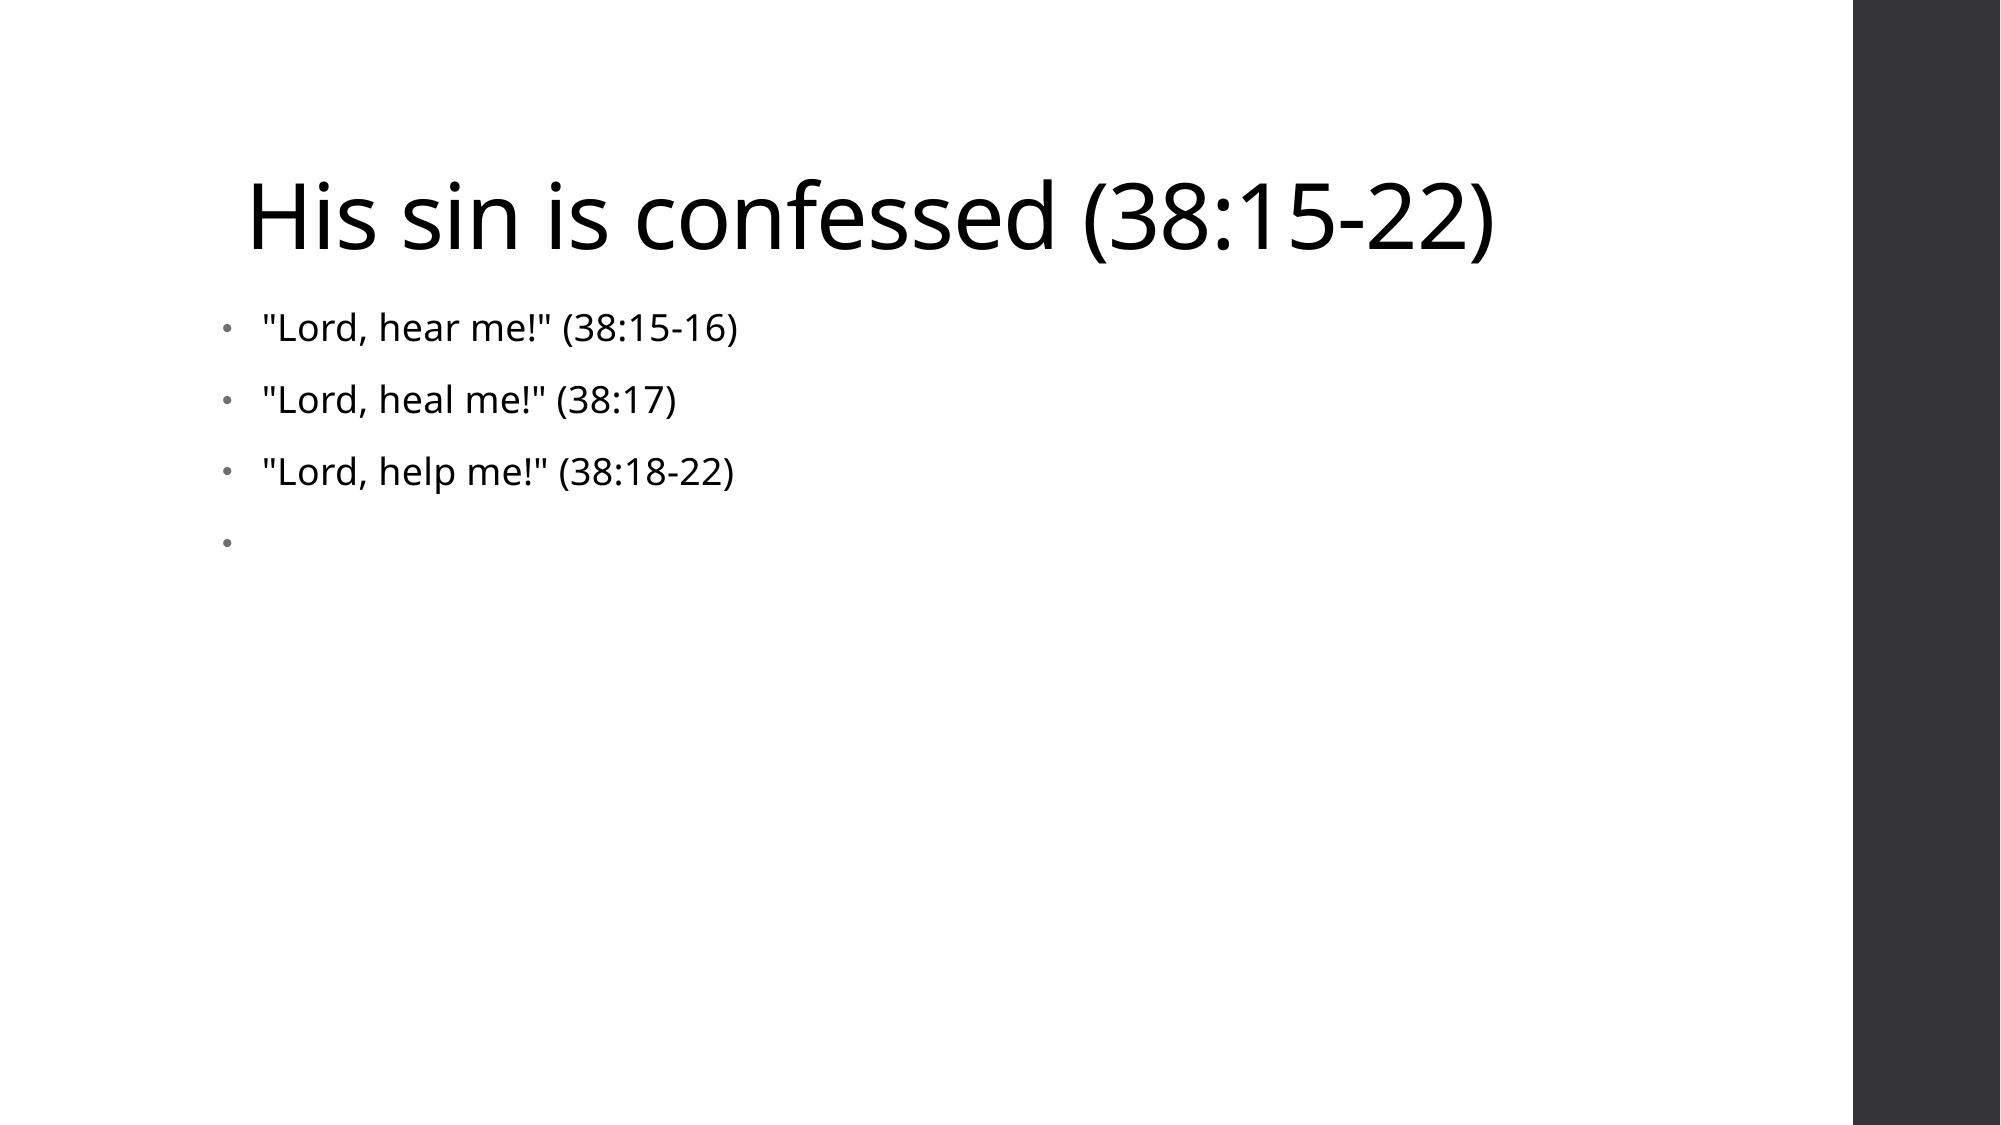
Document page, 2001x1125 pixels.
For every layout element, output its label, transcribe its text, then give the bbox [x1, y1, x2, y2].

list "Lord, hear me!" (38:15-16) "Lord, heal me!" (38:17) "Lord, help me!" (38:18-22) [206, 299, 1617, 1014]
title His sin is confessed (38:15-22) [206, 60, 1797, 278]
